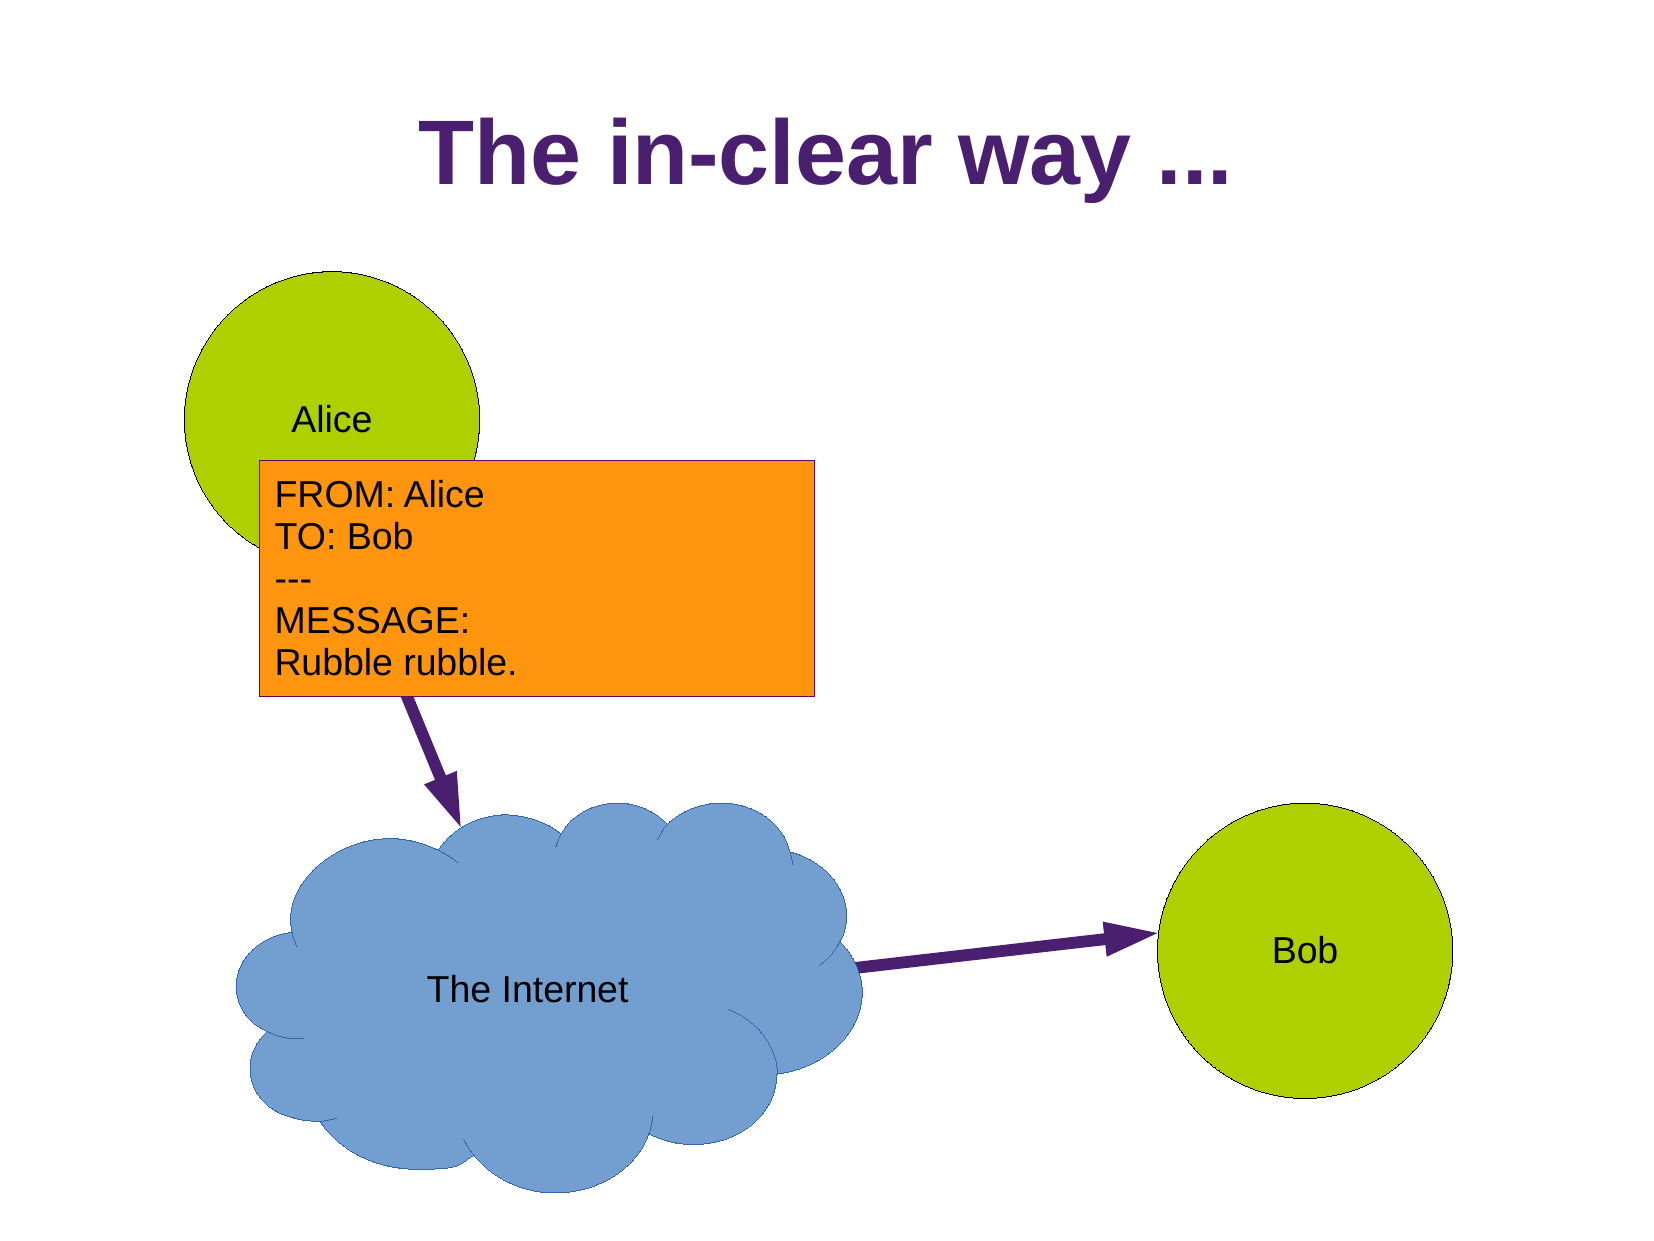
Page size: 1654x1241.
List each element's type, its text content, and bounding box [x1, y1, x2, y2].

text_box Alice [184, 271, 480, 548]
text_box Bob [1157, 803, 1453, 1099]
title The in-clear way ... [82, 49, 1571, 257]
text_box The Internet [236, 803, 863, 1193]
text_box FROM: Alice TO: Bob --- MESSAGE: Rubble rubble. [259, 460, 815, 697]
